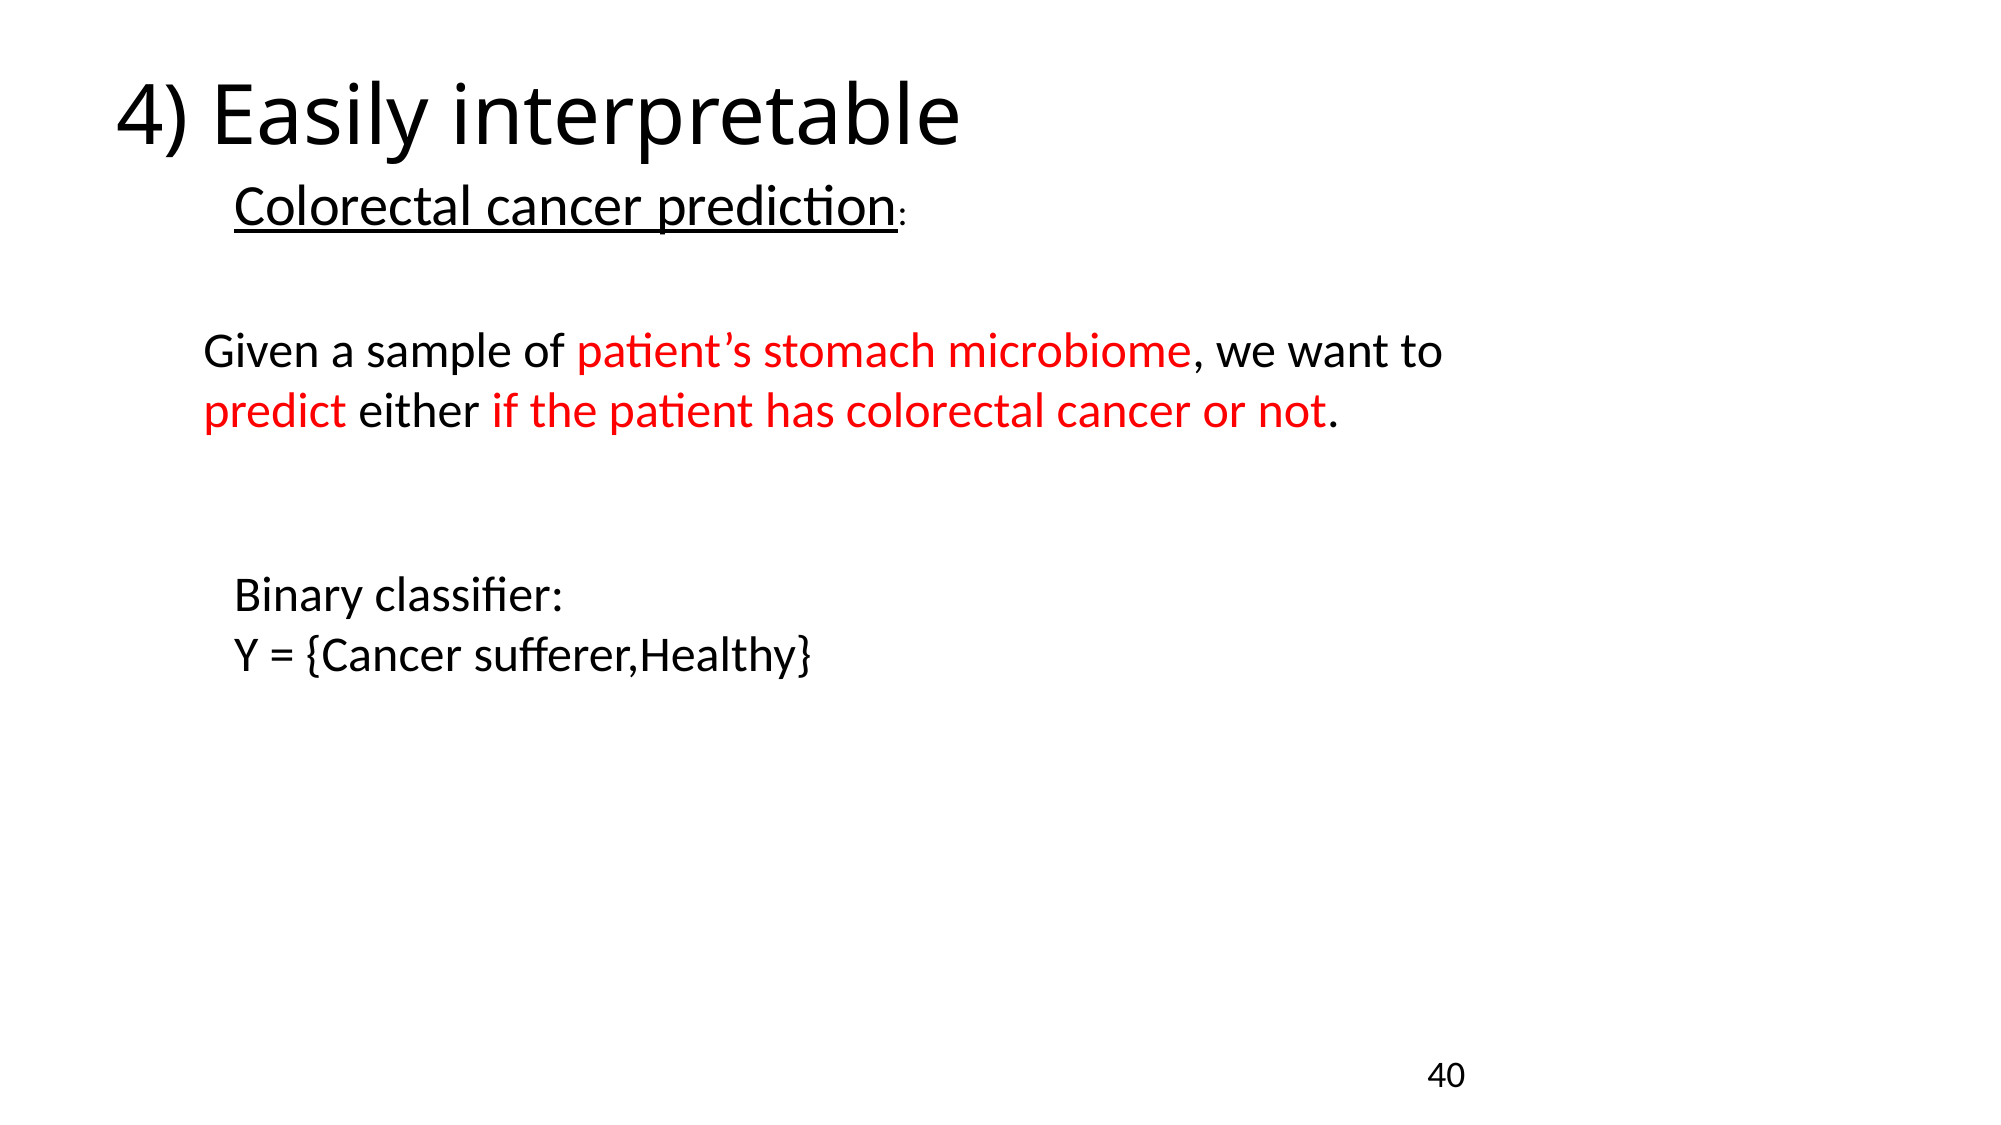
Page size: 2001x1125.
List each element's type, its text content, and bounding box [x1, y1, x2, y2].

text_box Given a sample of patient’s stomach microbiome, we want to predict either if the patient has colorectal cancer or not. [188, 190, 1550, 448]
text_box 4) Easily interpretable [101, 53, 1083, 170]
text_box [1412, 1042, 1863, 1103]
text_box Colorectal cancer prediction: [219, 159, 984, 291]
text_box Binary classifier: Y = {Cancer sufferer,Healthy} [219, 553, 836, 690]
